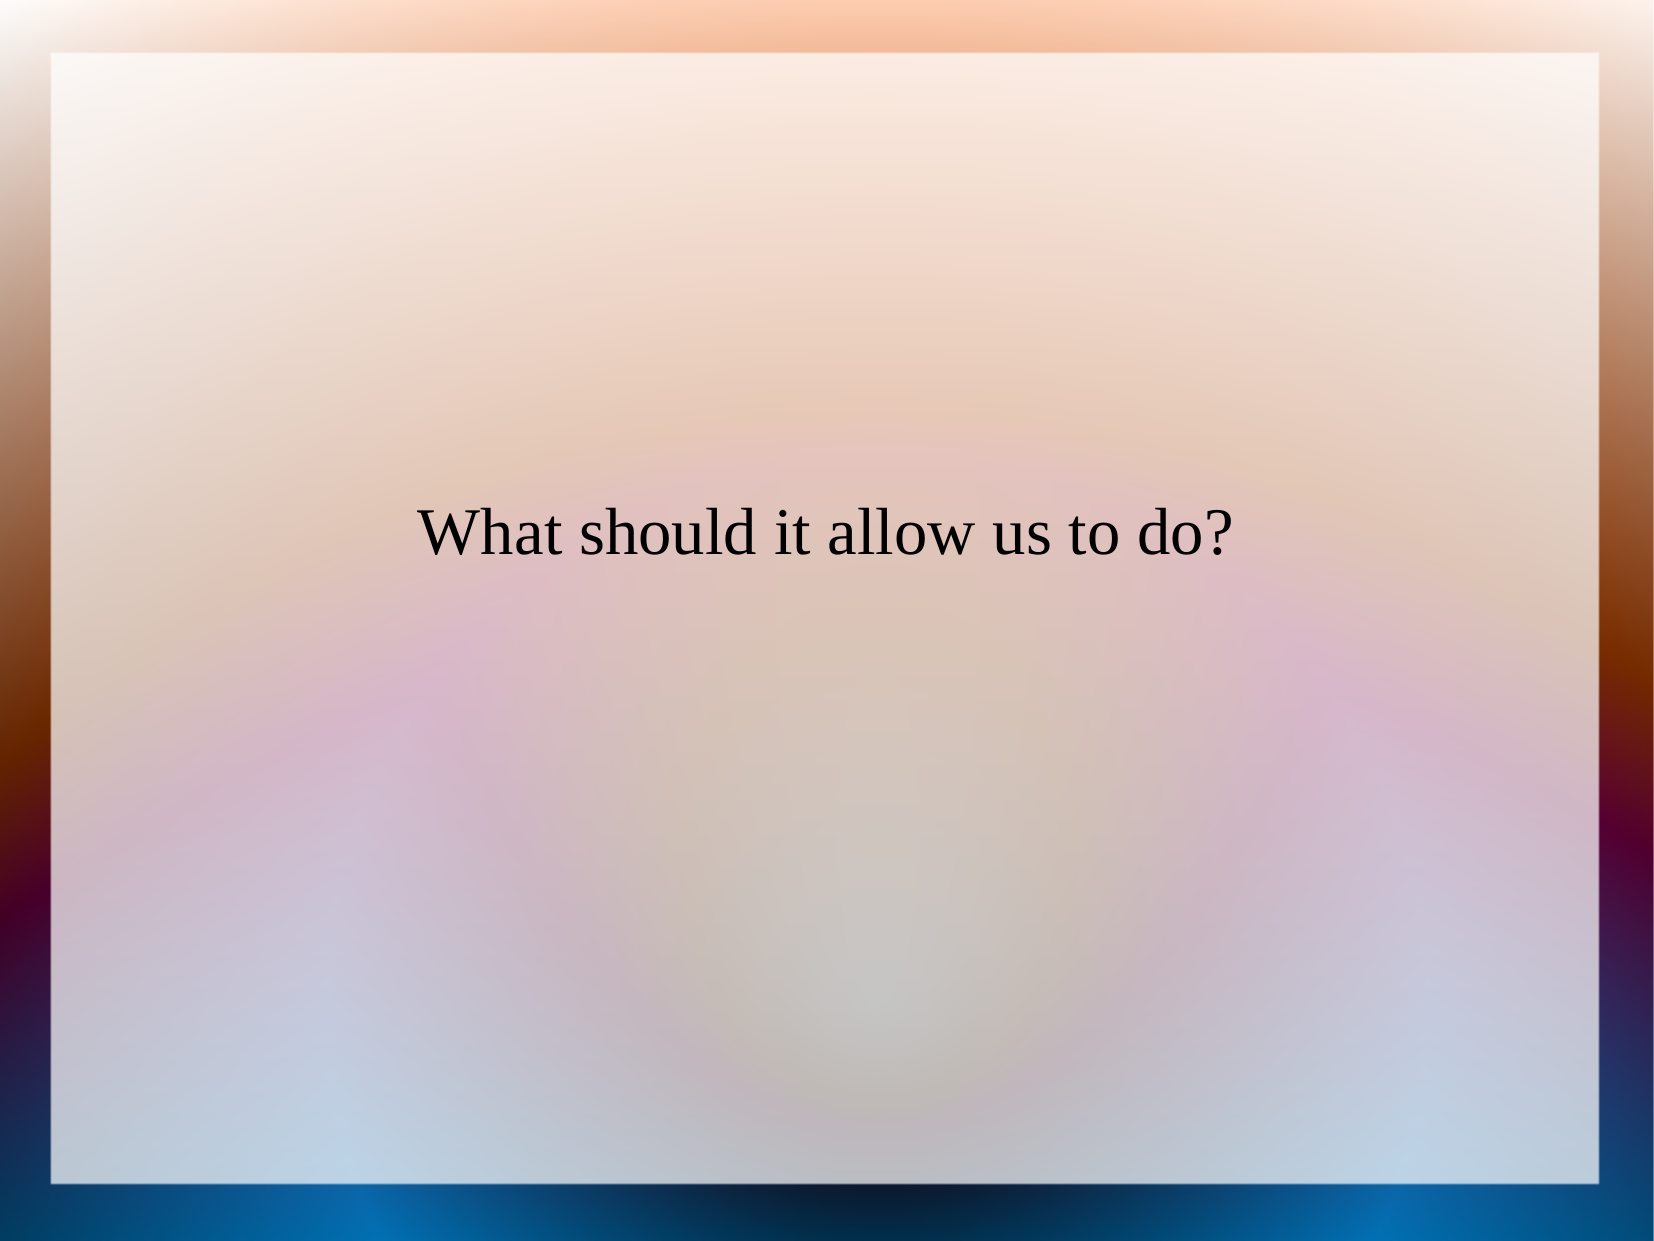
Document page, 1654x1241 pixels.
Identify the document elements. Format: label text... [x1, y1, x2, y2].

picture [0, 0, 1654, 1241]
subtitle What should it allow us to do? [82, 55, 1571, 1010]
